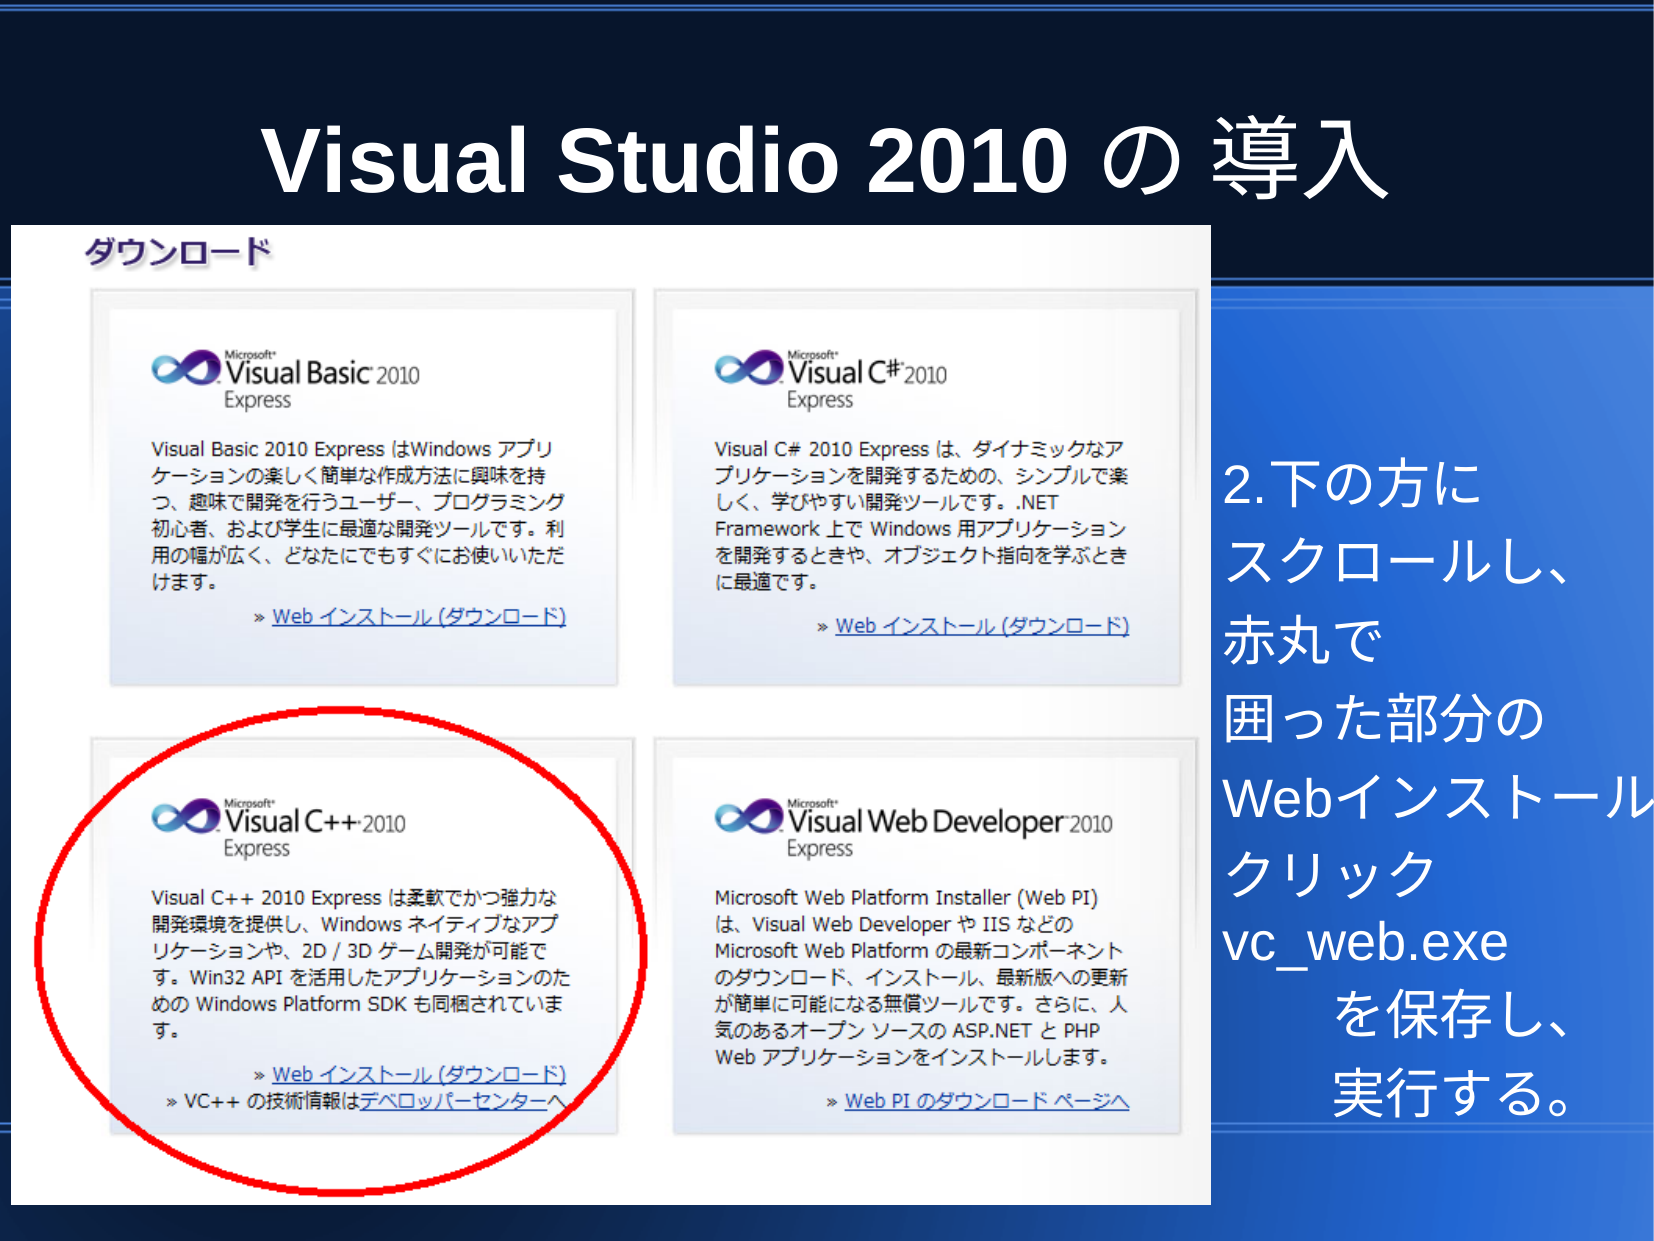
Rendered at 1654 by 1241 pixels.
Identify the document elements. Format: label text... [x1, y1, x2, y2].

text_box 2.下の方に スクロールし、 赤丸で 囲った部分の Webインストールを クリック vc_web.exe を保存し、 実行する。 [1208, 432, 1654, 949]
picture [0, 0, 1654, 1241]
picture [1385, 949, 1399, 957]
title Visual Studio 2010 の 導入 [82, 49, 1571, 257]
